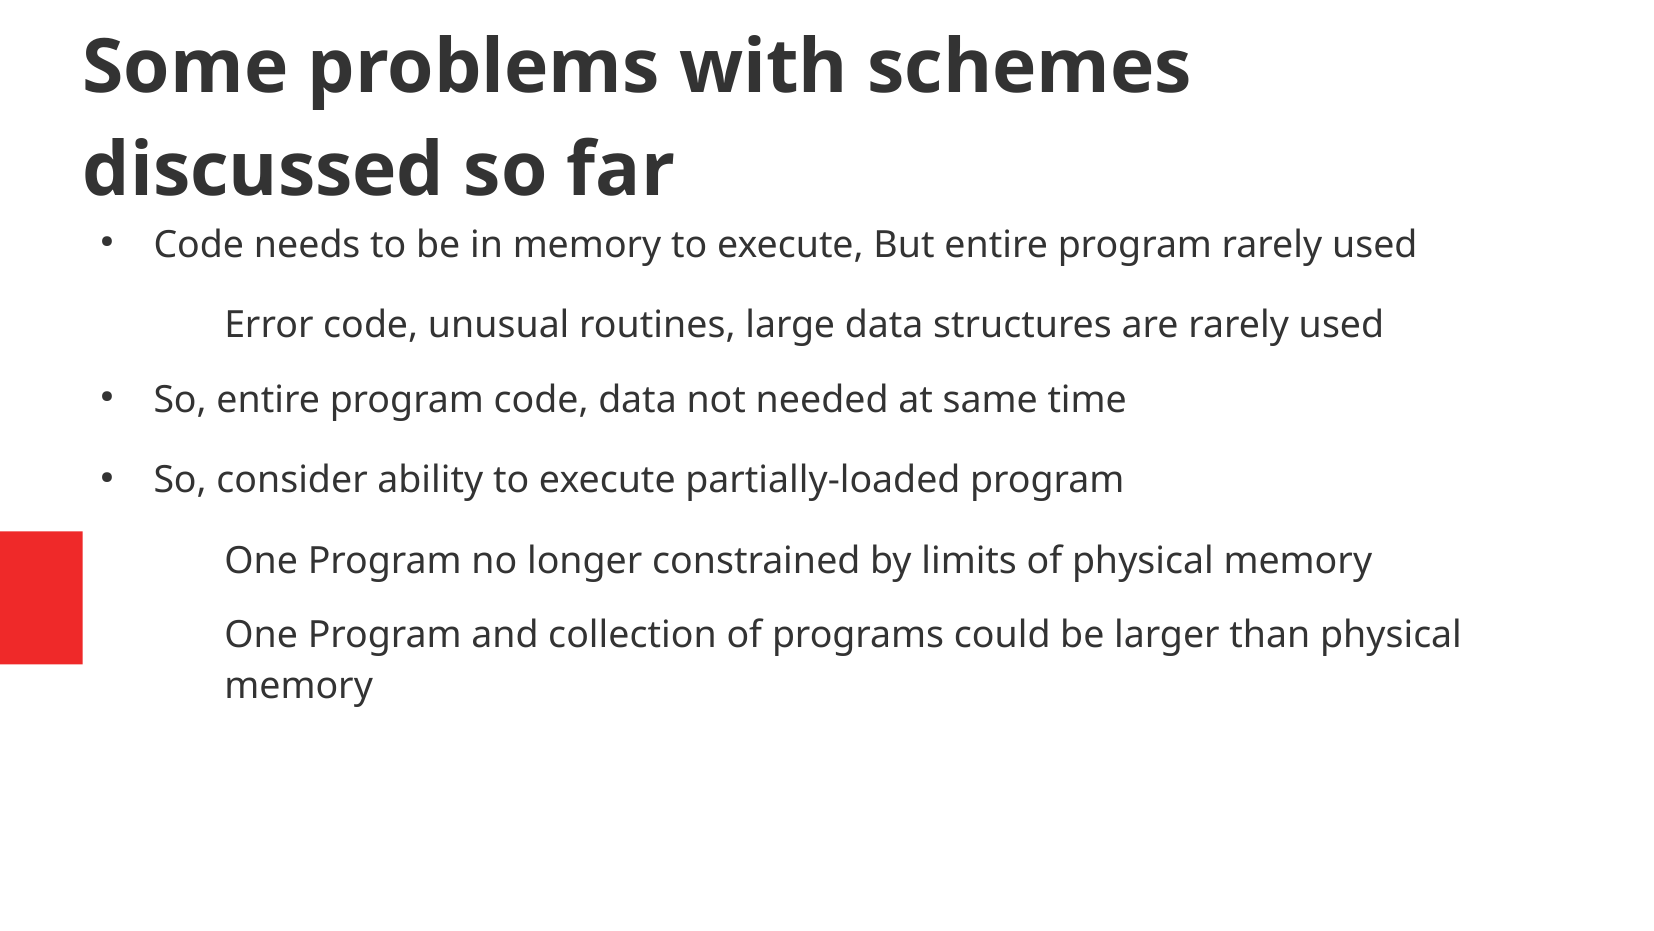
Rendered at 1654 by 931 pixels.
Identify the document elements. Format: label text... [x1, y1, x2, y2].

title Some problems with schemes discussed so far [82, 27, 1571, 203]
list Code needs to be in memory to execute, But entire program rarely used Error code, unusual routines, large data structures are rarely used So, entire program code, data not needed at same time So, consider ability to execute partially-loaded program One Program no longer constrained by limits of physical memory One Program and collection of programs could be larger than physical memory [82, 217, 1571, 758]
